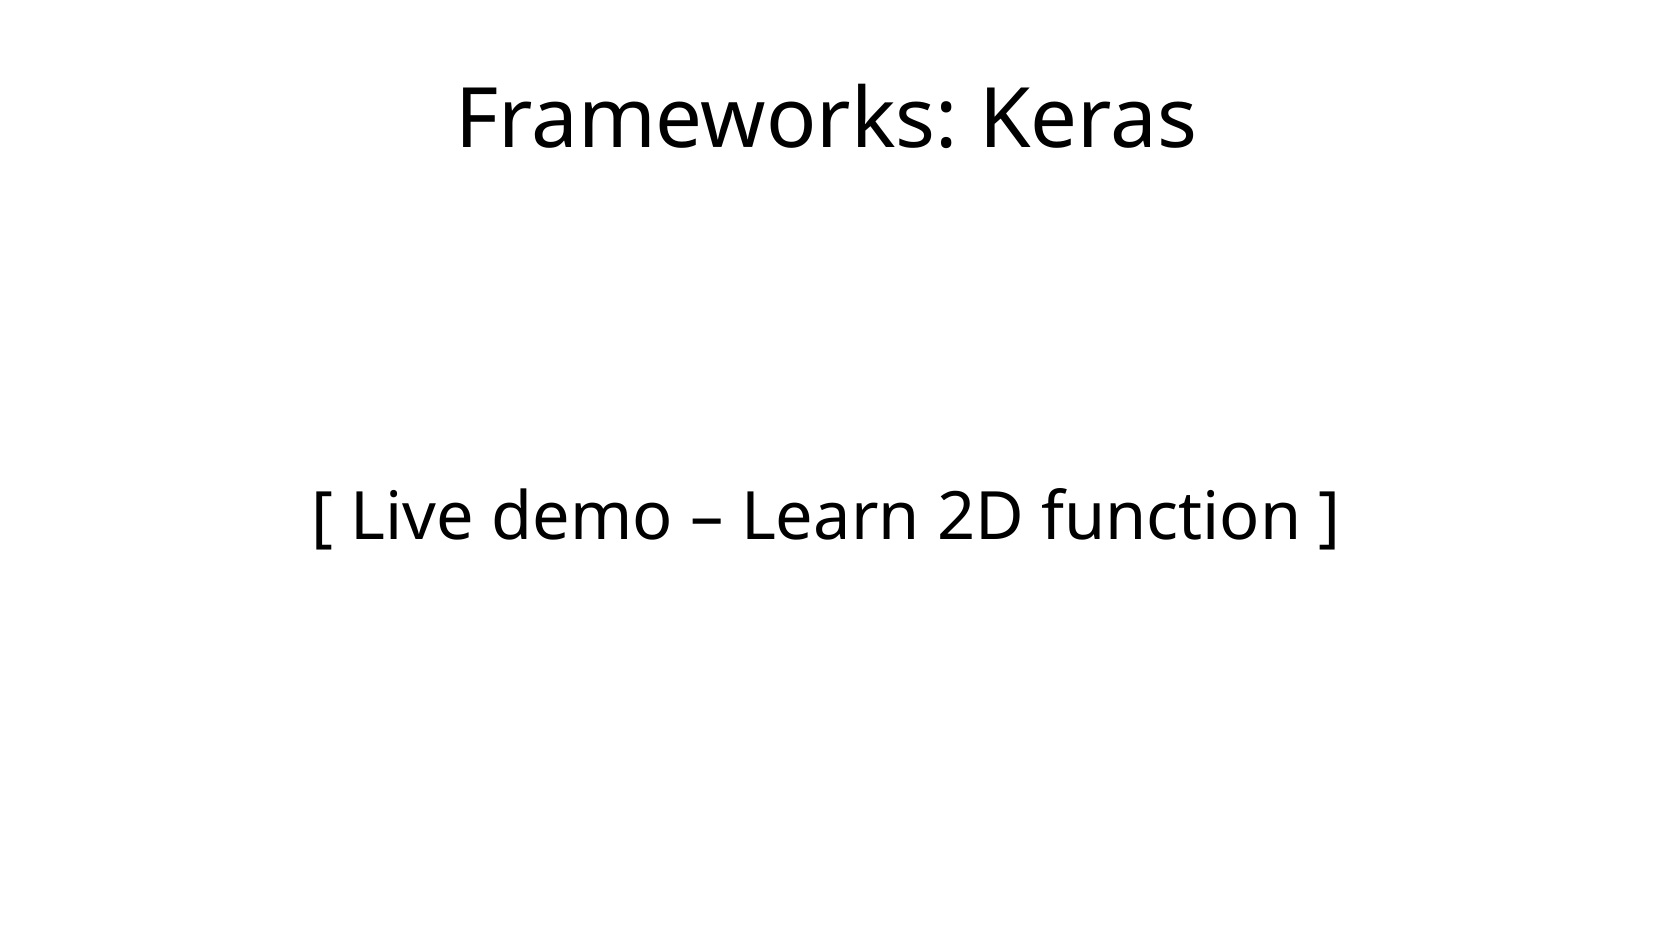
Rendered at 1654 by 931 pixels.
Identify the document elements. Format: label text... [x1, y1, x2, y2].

list [ Live demo – Learn 2D function ] [82, 217, 1571, 811]
title Frameworks: Keras [82, 37, 1571, 193]
